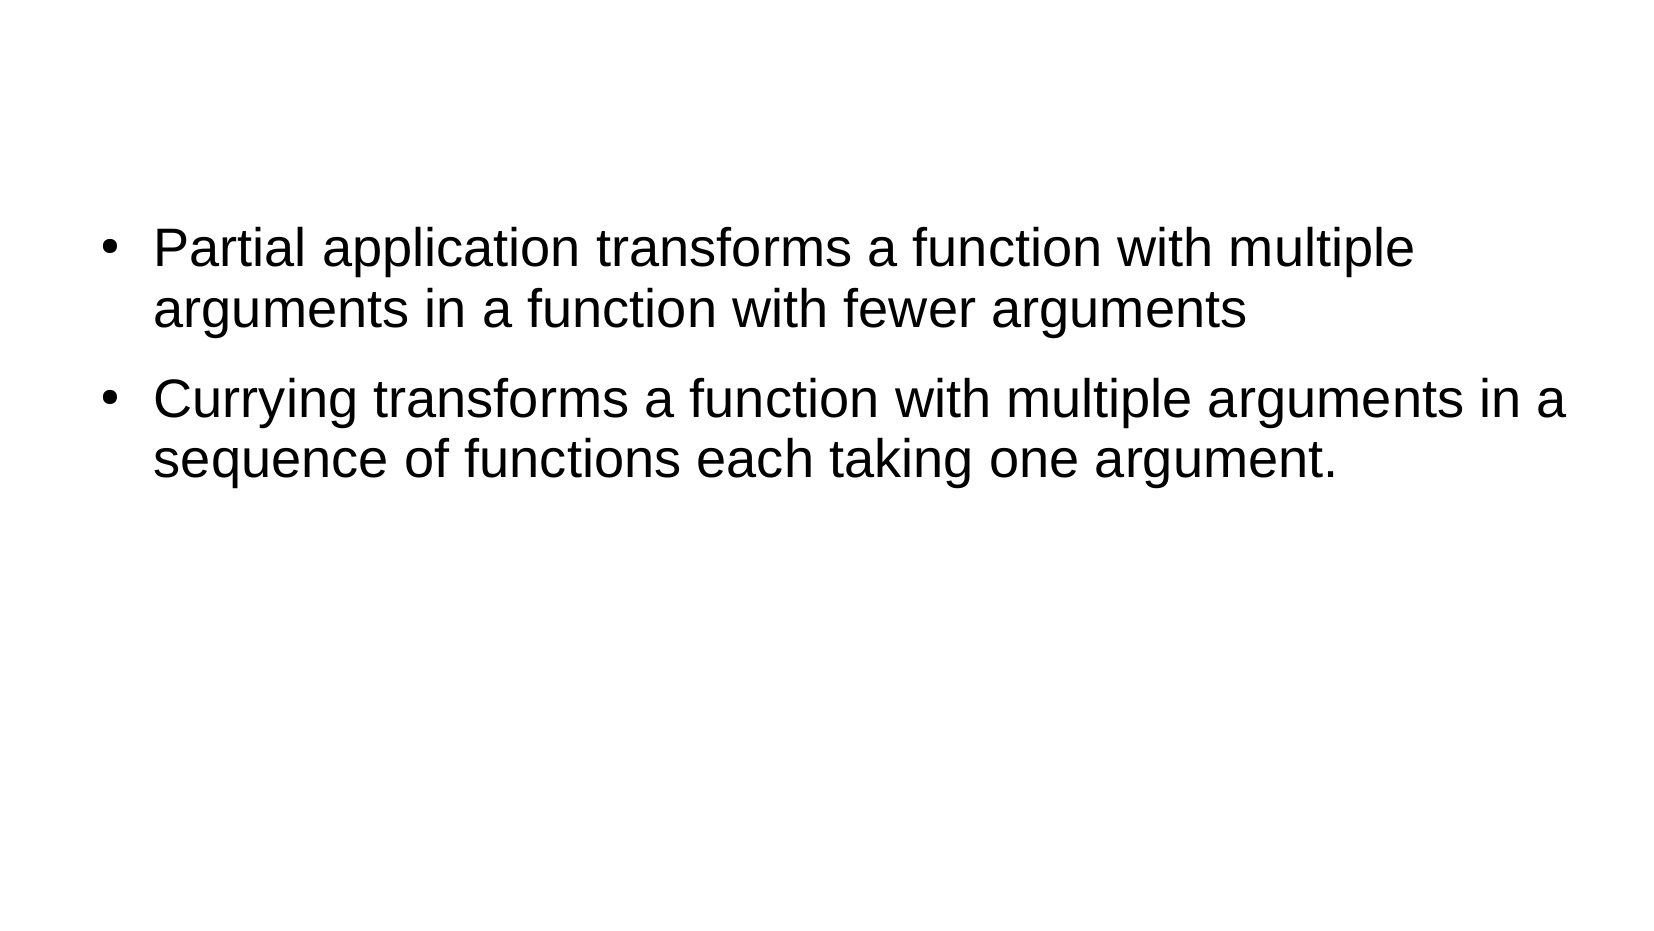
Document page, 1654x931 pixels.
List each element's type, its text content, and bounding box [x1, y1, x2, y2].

list Partial application transforms a function with multiple arguments in a function with fewer arguments Currying transforms a function with multiple arguments in a sequence of functions each taking one argument. [82, 217, 1571, 758]
